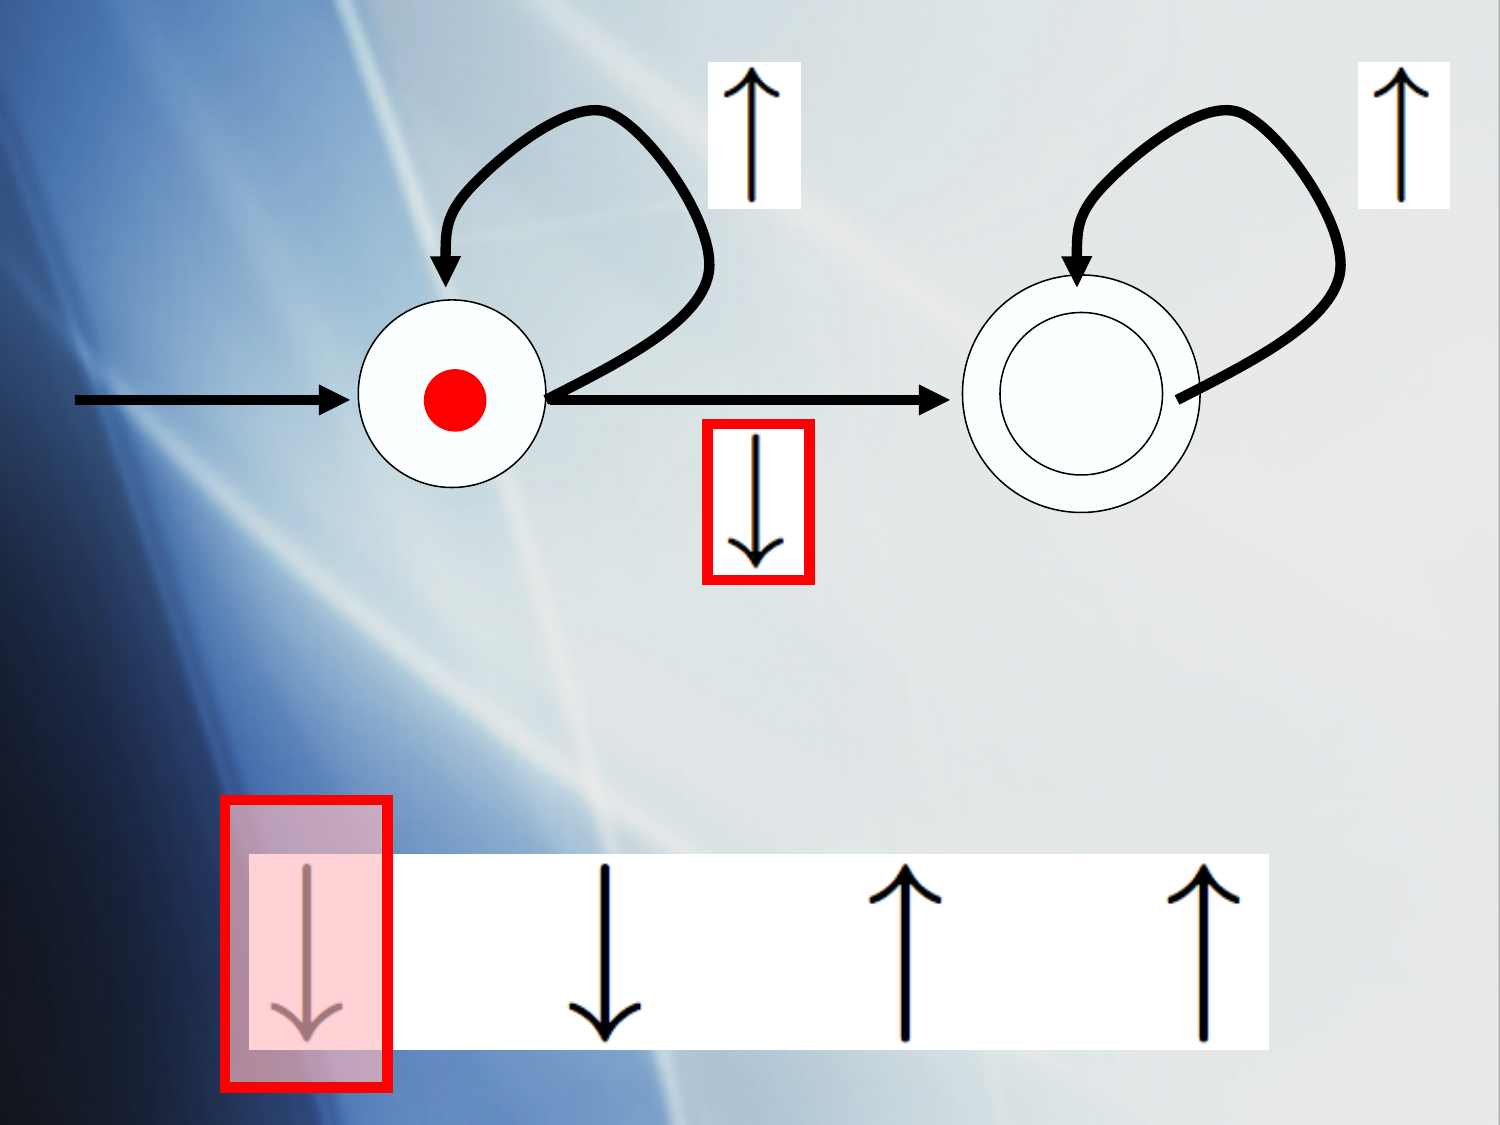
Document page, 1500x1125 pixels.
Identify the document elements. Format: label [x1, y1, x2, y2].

text_box [225, 800, 388, 1088]
text_box [358, 299, 546, 488]
text_box [962, 275, 1201, 513]
picture [0, 0, 1500, 1125]
